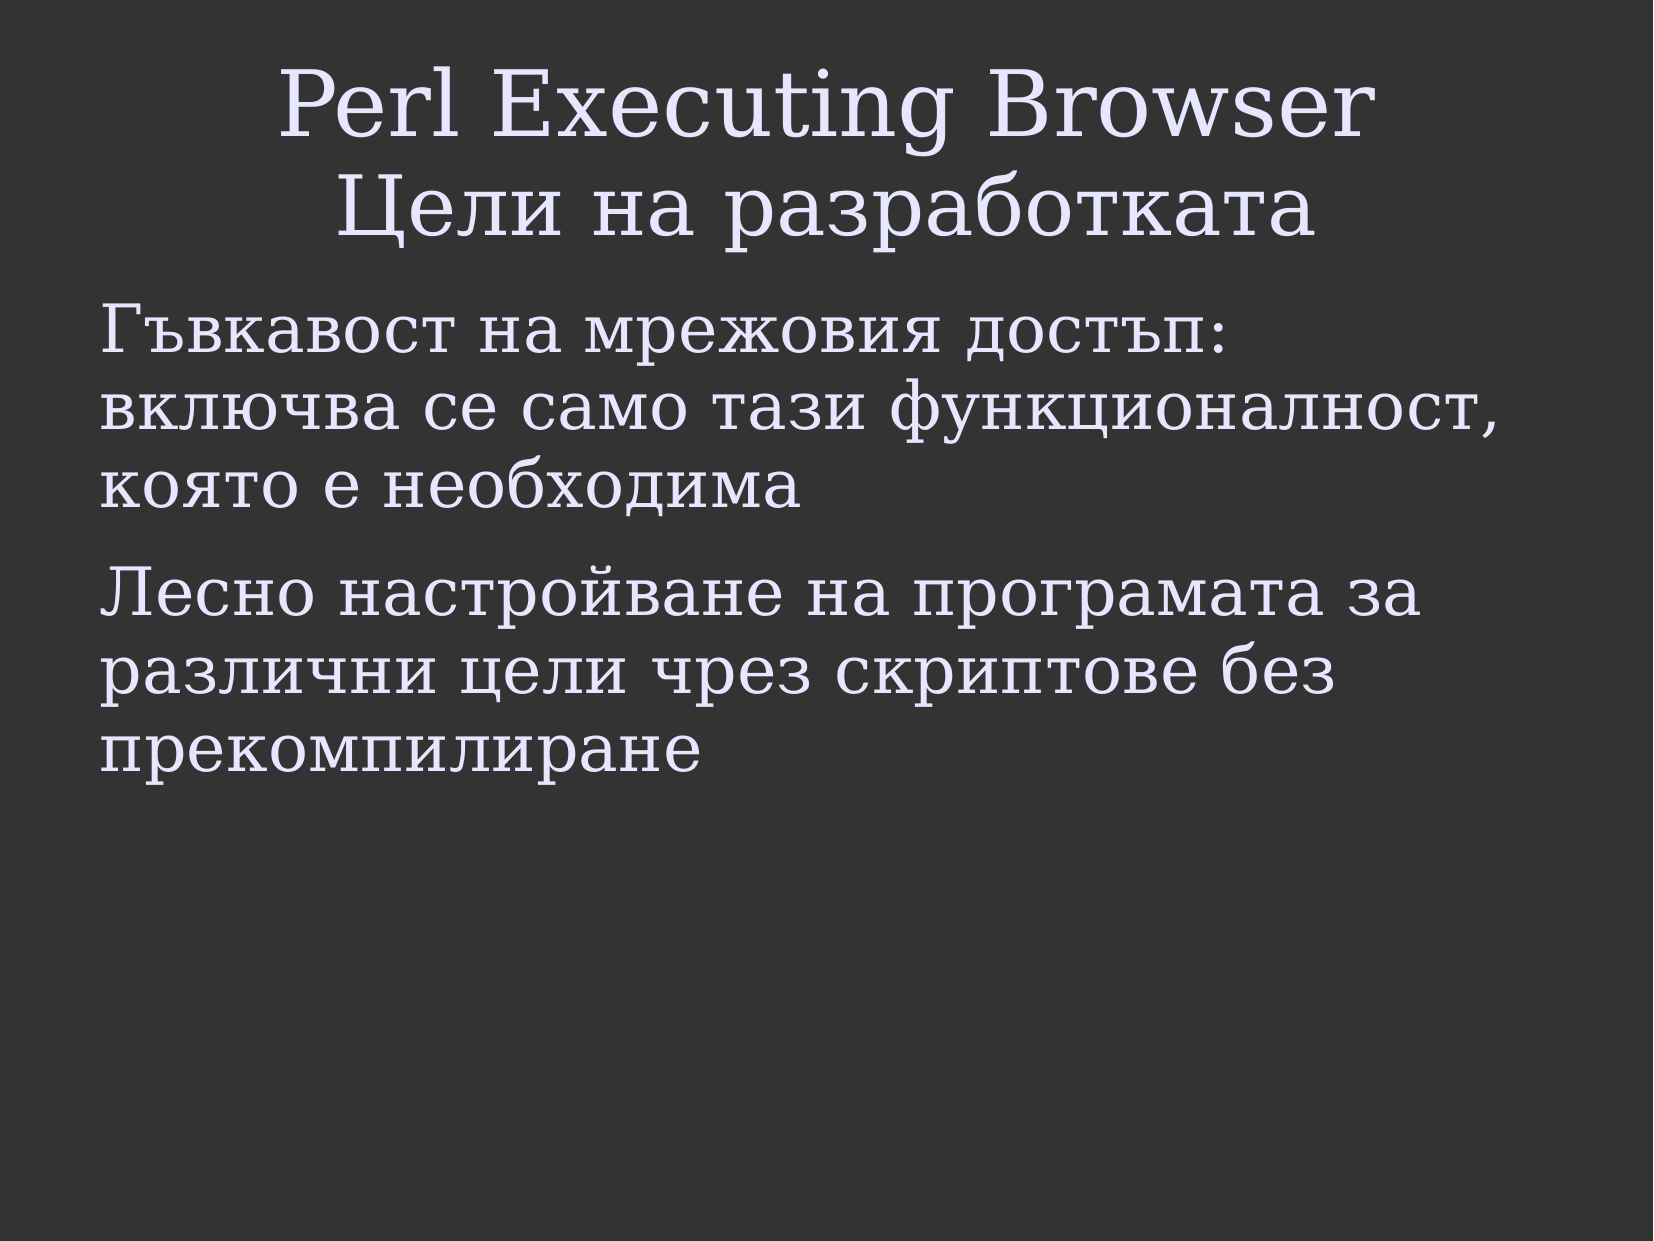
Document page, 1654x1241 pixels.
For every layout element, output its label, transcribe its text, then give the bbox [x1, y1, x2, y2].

title Perl Executing Browser Цели на разработката [82, 49, 1571, 257]
list Гъвкавост на мрежовия достъп: включва се само тази функционалност, която е необходима Лесно настройване на програмата за различни цели чрез скриптове без прекомпилиране [82, 290, 1571, 1010]
